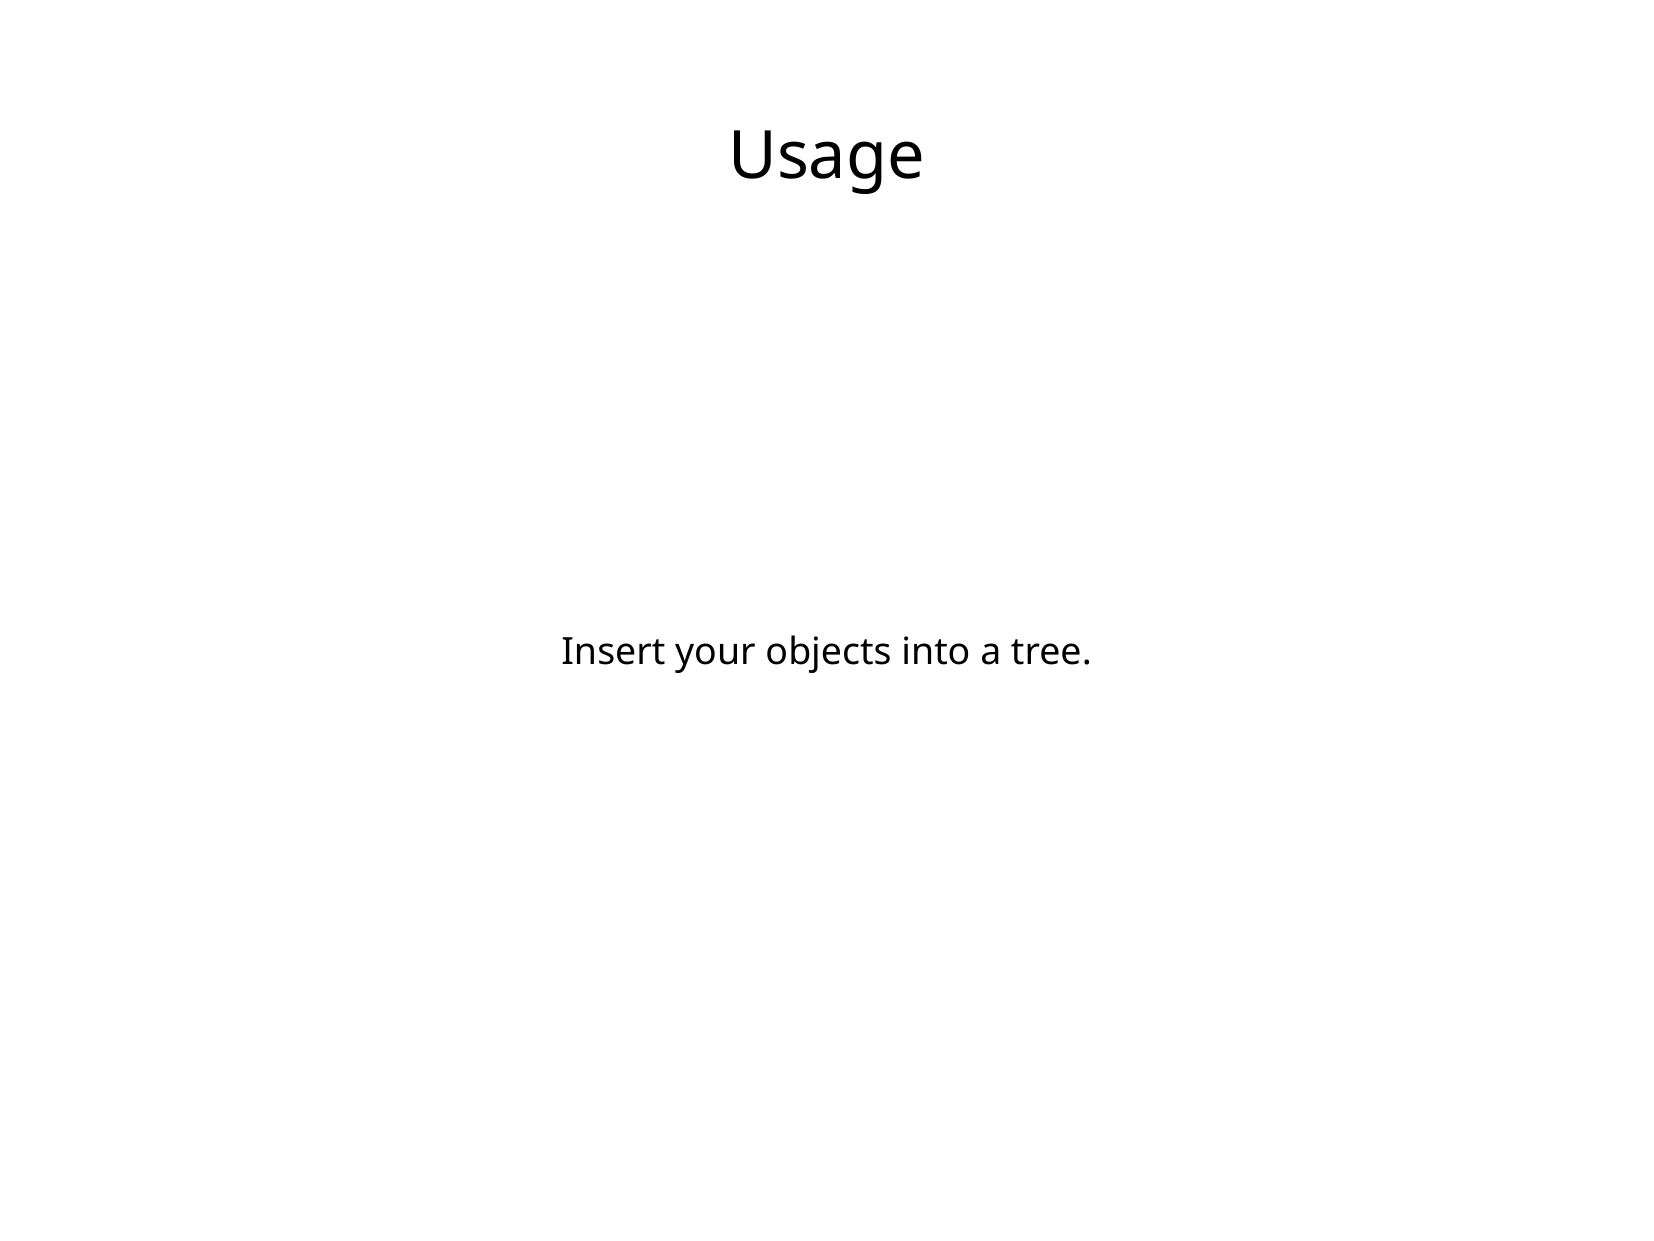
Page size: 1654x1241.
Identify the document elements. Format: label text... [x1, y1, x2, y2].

title Usage [82, 49, 1571, 257]
subtitle Insert your objects into a tree. [82, 290, 1571, 1010]
